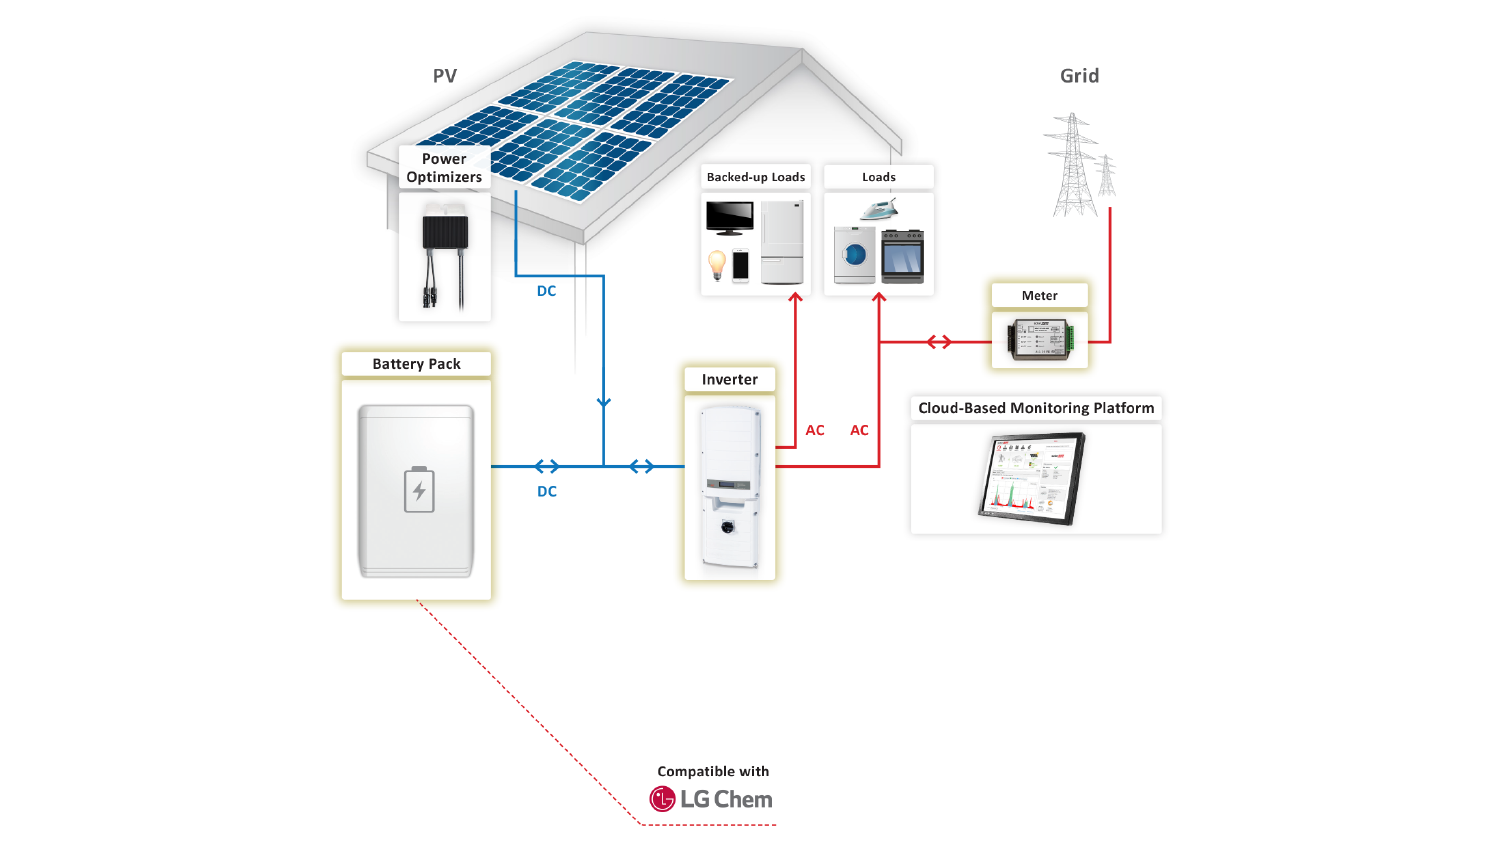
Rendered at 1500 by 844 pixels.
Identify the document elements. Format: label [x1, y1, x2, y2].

picture [312, 0, 1188, 844]
